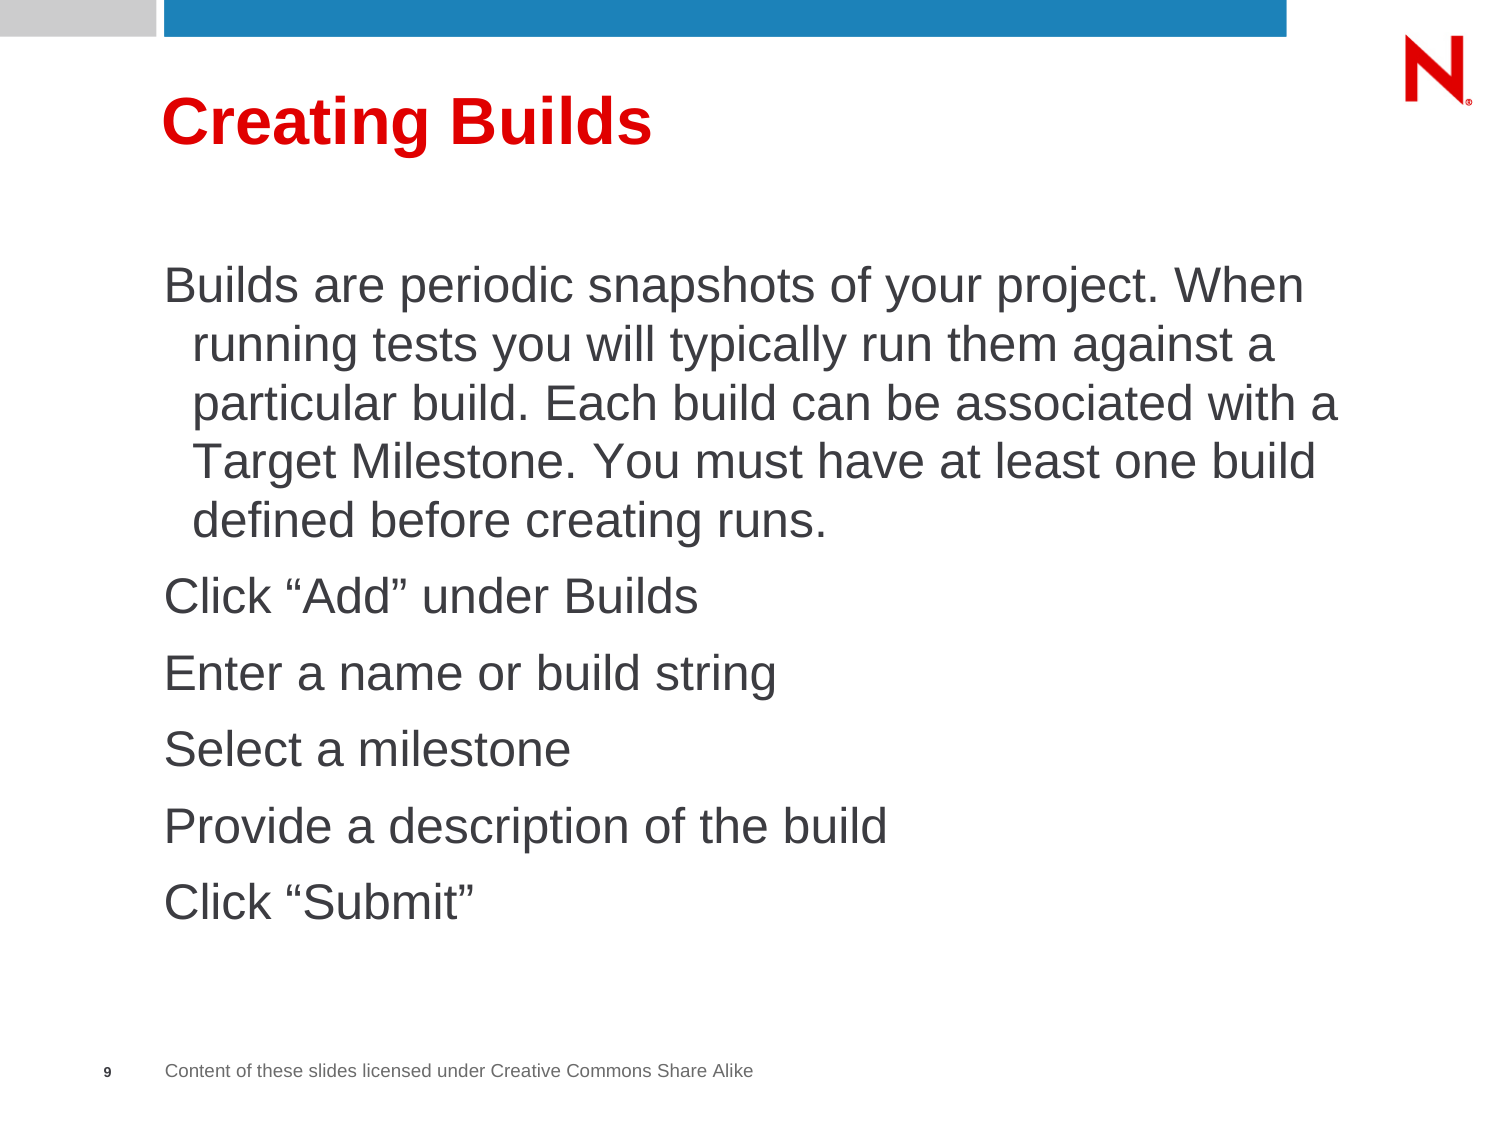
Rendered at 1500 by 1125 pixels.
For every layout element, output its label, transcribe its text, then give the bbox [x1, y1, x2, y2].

list Builds are periodic snapshots of your project. When running tests you will typically run them against a particular build. Each build can be associated with a Target Milestone. You must have at least one build defined before creating runs. Click “Add” under Builds Enter a name or build string Select a milestone Provide a description of the build Click “Submit” [163, 254, 1404, 986]
title Creating Builds [161, 41, 1383, 205]
picture [1403, 32, 1473, 107]
